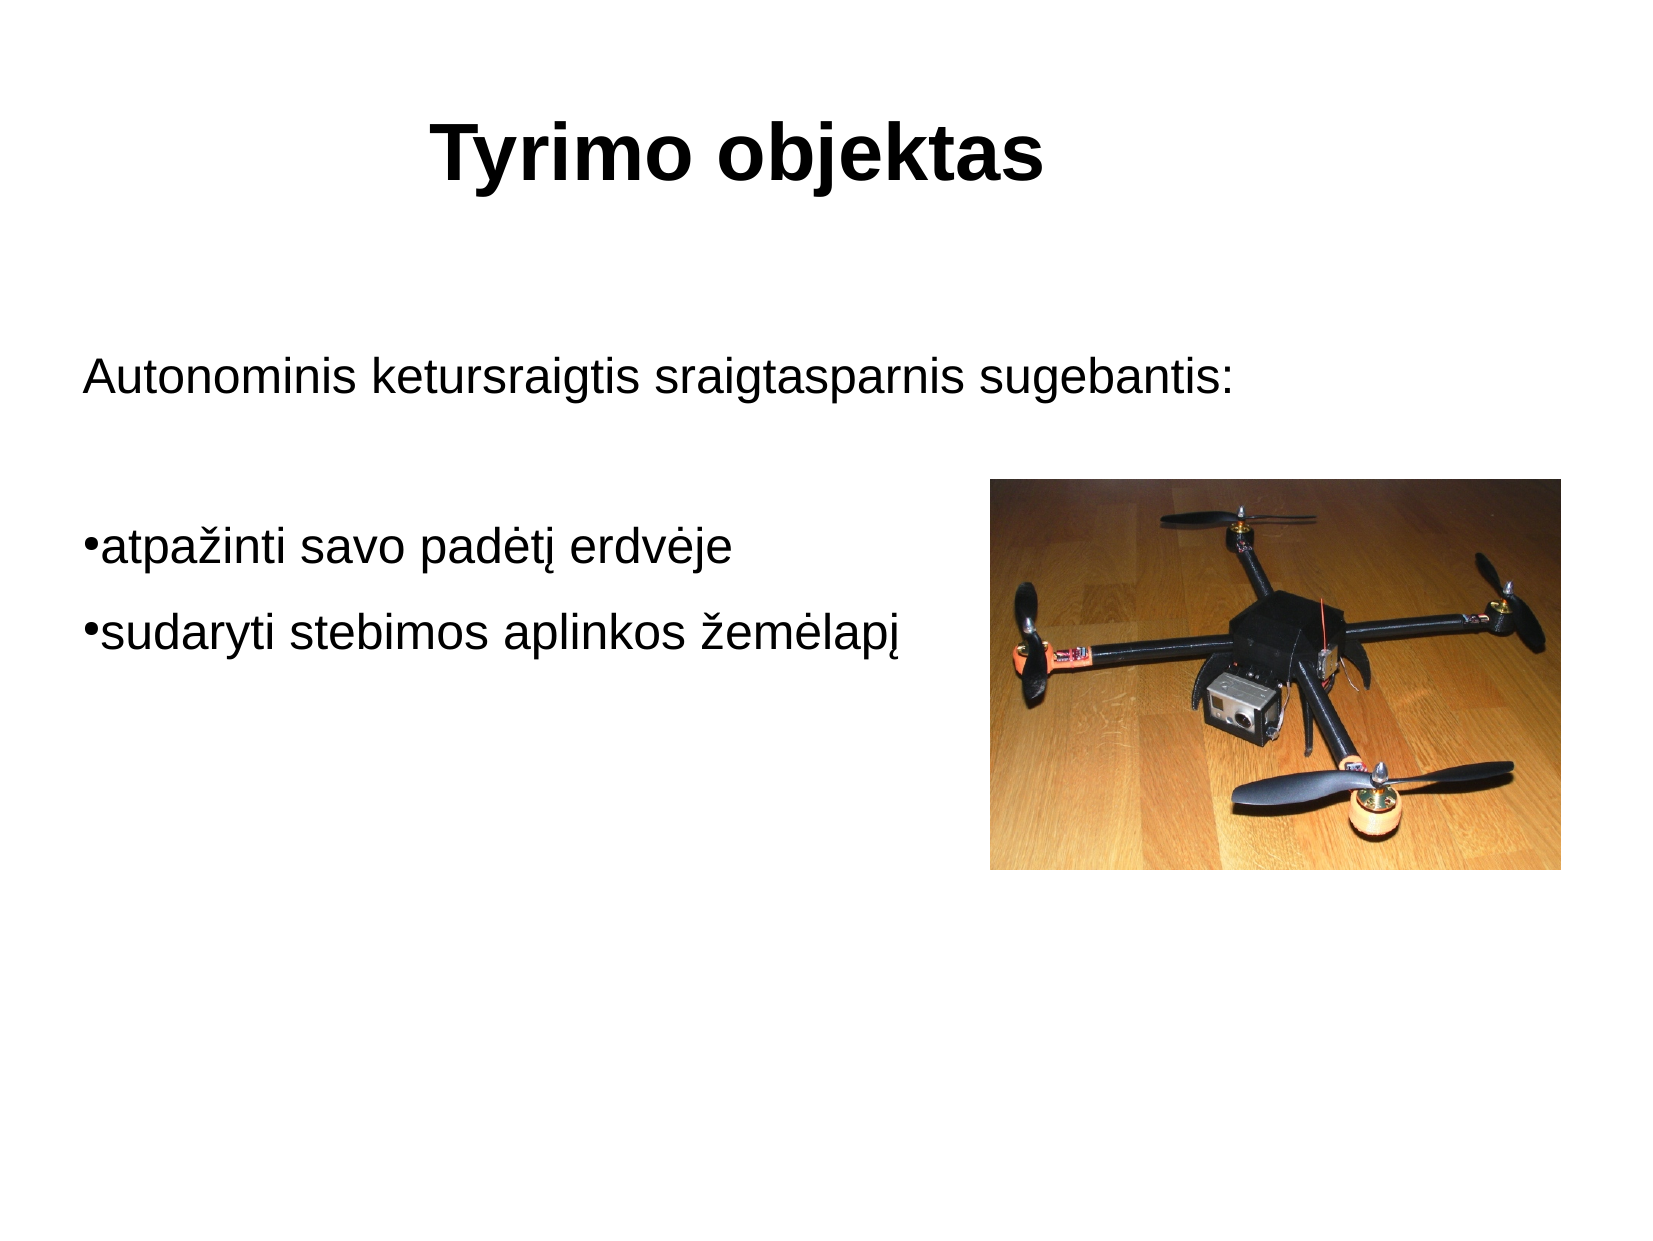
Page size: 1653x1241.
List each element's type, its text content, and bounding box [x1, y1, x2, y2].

list Autonominis ketursraigtis sraigtasparnis sugebantis: atpažinti savo padėtį erdvėje sudaryti stebimos aplinkos žemėlapį [82, 345, 1291, 1066]
title Tyrimo objektas [59, 49, 1417, 257]
picture [1291, 479, 1561, 871]
